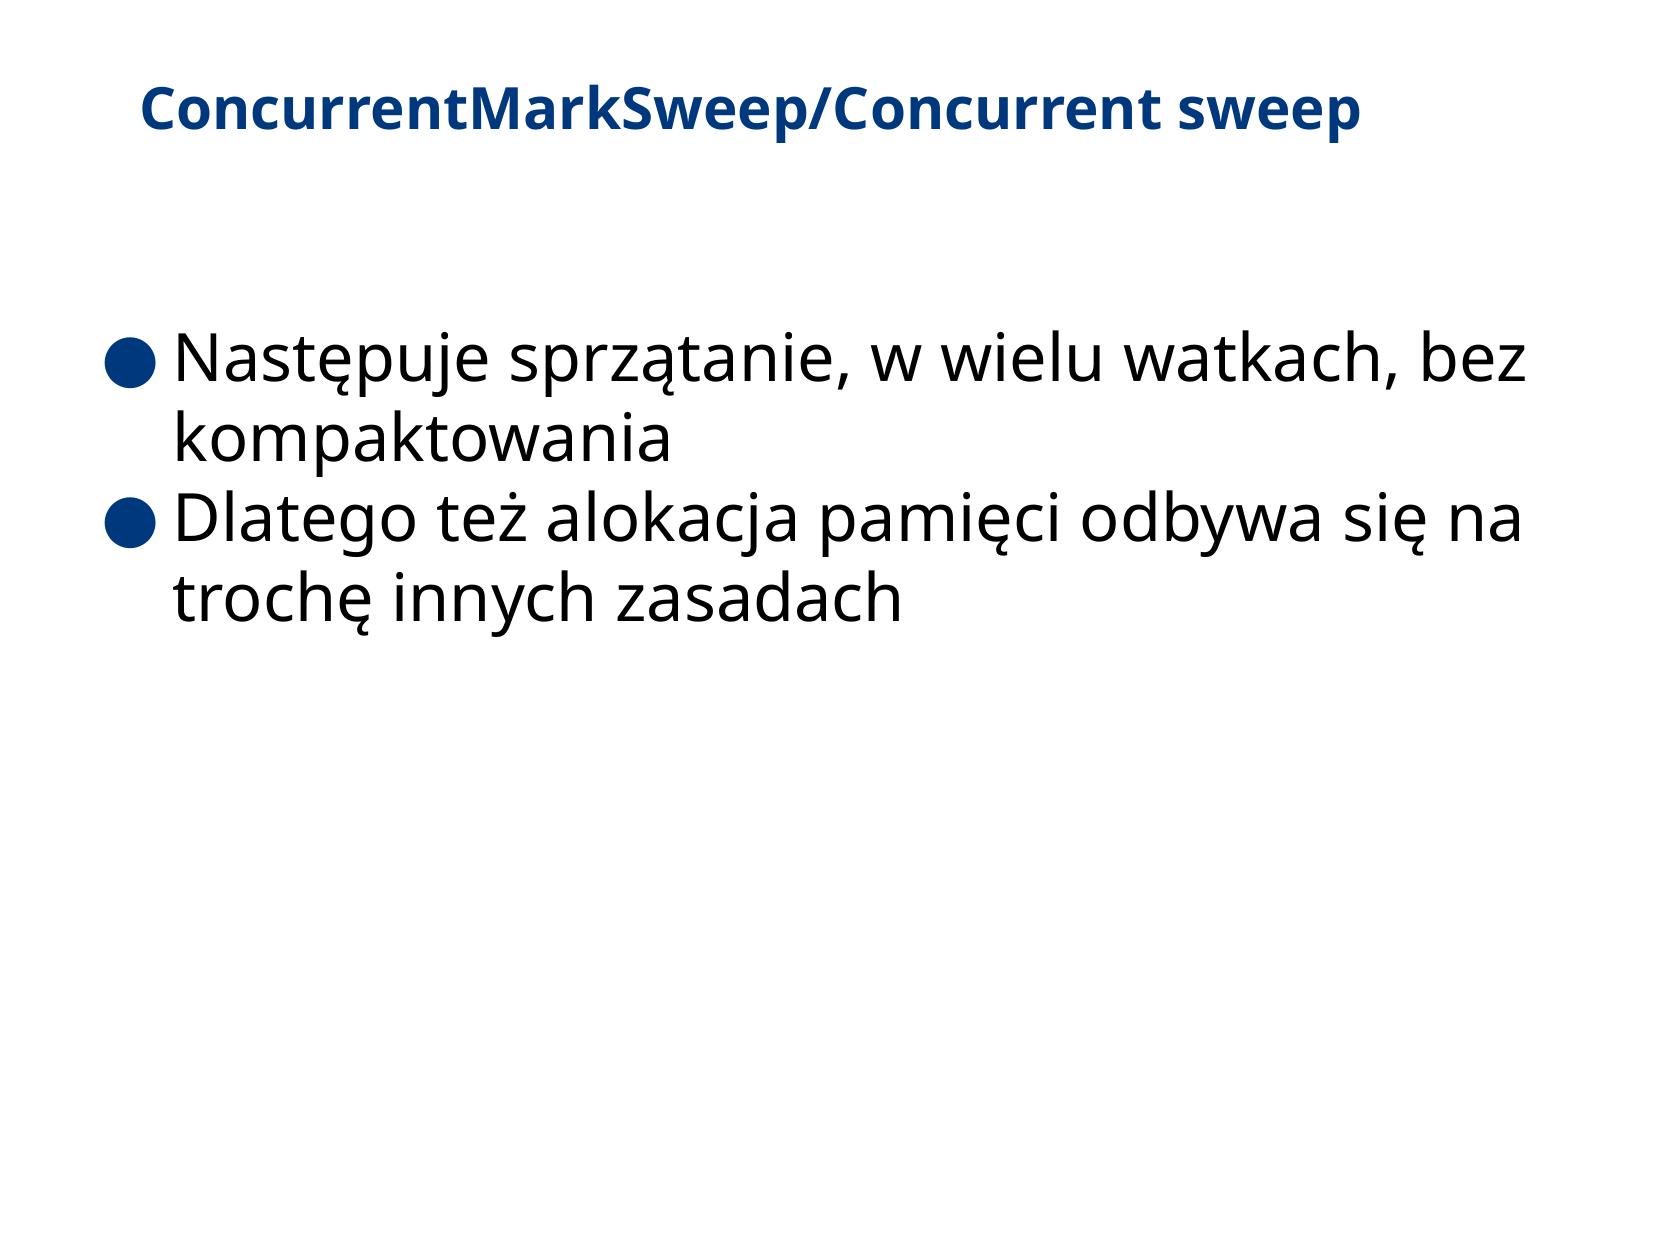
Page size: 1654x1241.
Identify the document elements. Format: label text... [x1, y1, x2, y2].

title ConcurrentMarkSweep/Concurrent sweep [82, 49, 1571, 157]
list Następuje sprzątanie, w wielu watkach, bez kompaktowania Dlatego też alokacja pamięci odbywa się na trochę innych zasadach [82, 299, 1571, 1176]
